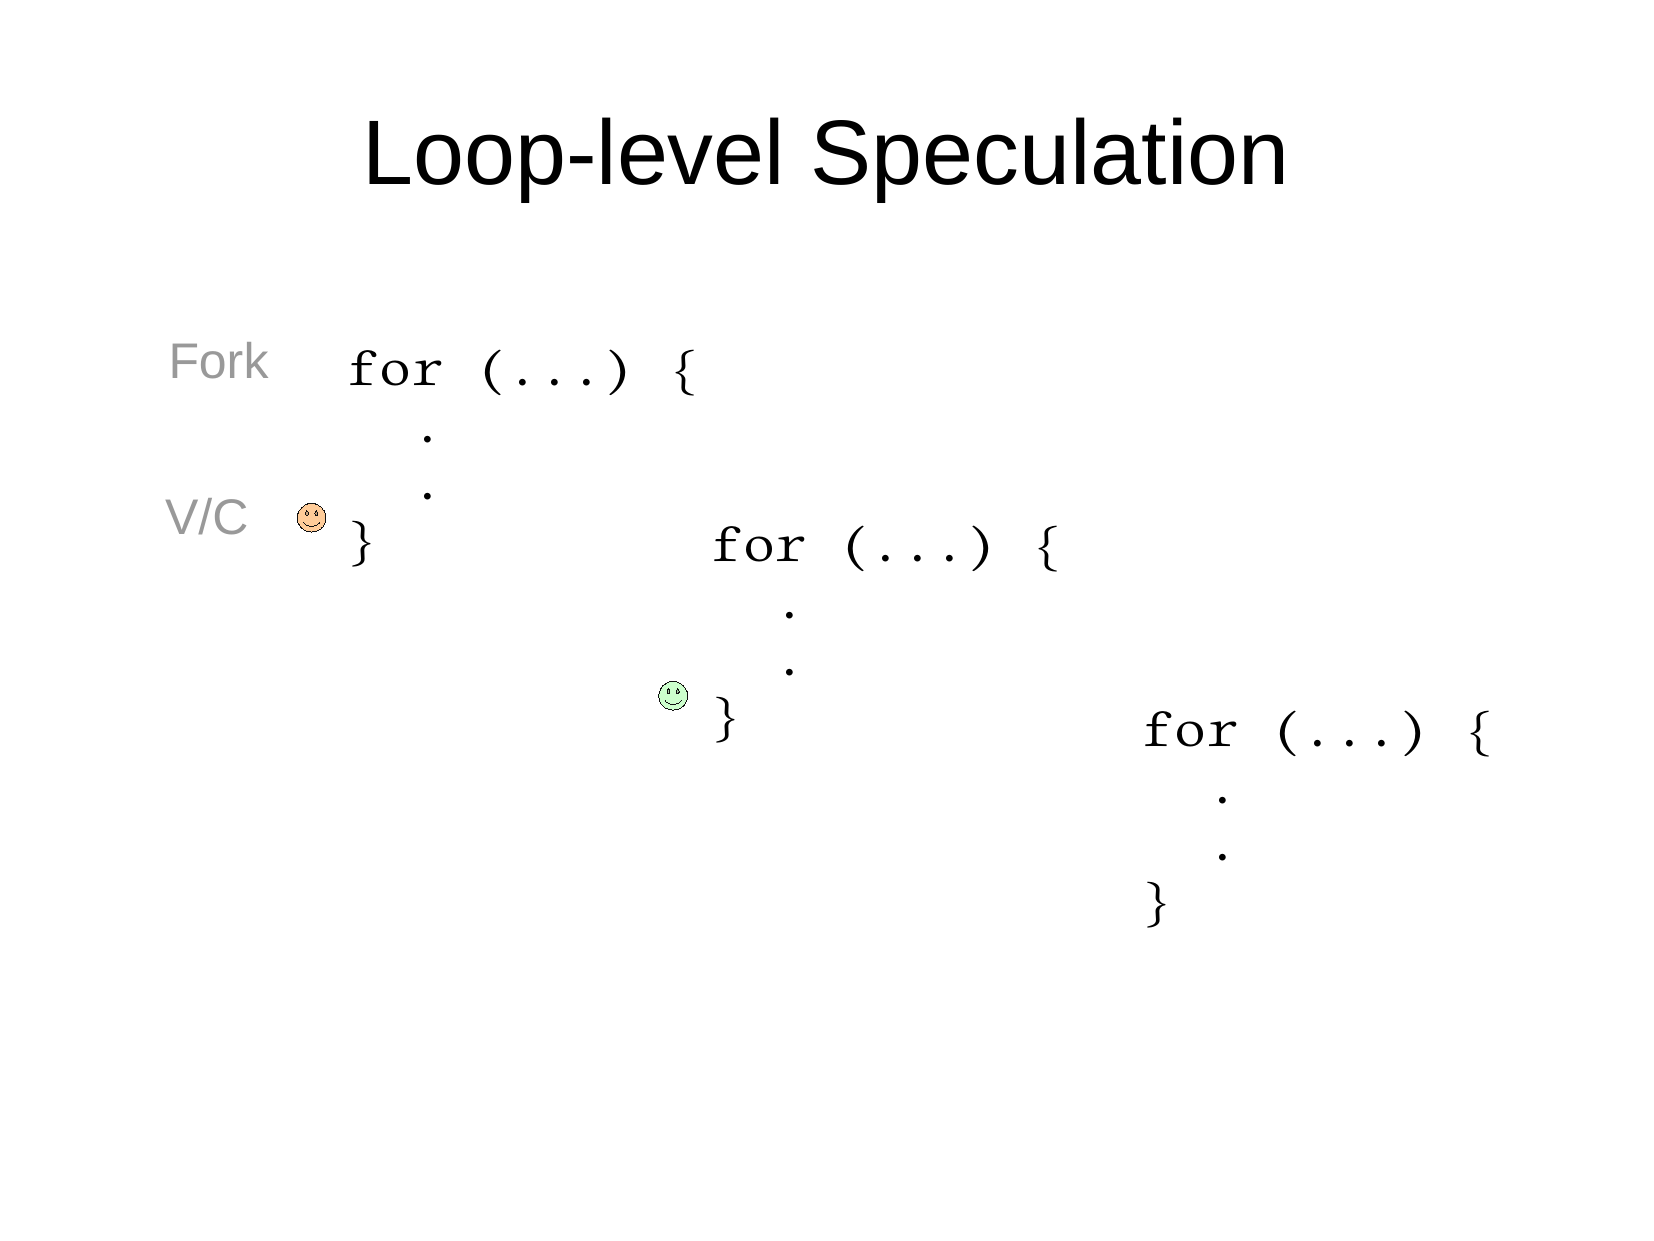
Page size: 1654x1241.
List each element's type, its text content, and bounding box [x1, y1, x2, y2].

text_box for (...) { . . } [333, 333, 766, 682]
text_box [658, 681, 688, 711]
text_box [297, 503, 326, 533]
text_box for (...) { . . } [696, 509, 1129, 858]
title Loop-level Speculation [82, 49, 1571, 257]
text_box Fork [153, 326, 284, 398]
text_box V/C [150, 482, 281, 554]
text_box for (...) { . . } [1128, 694, 1561, 1043]
